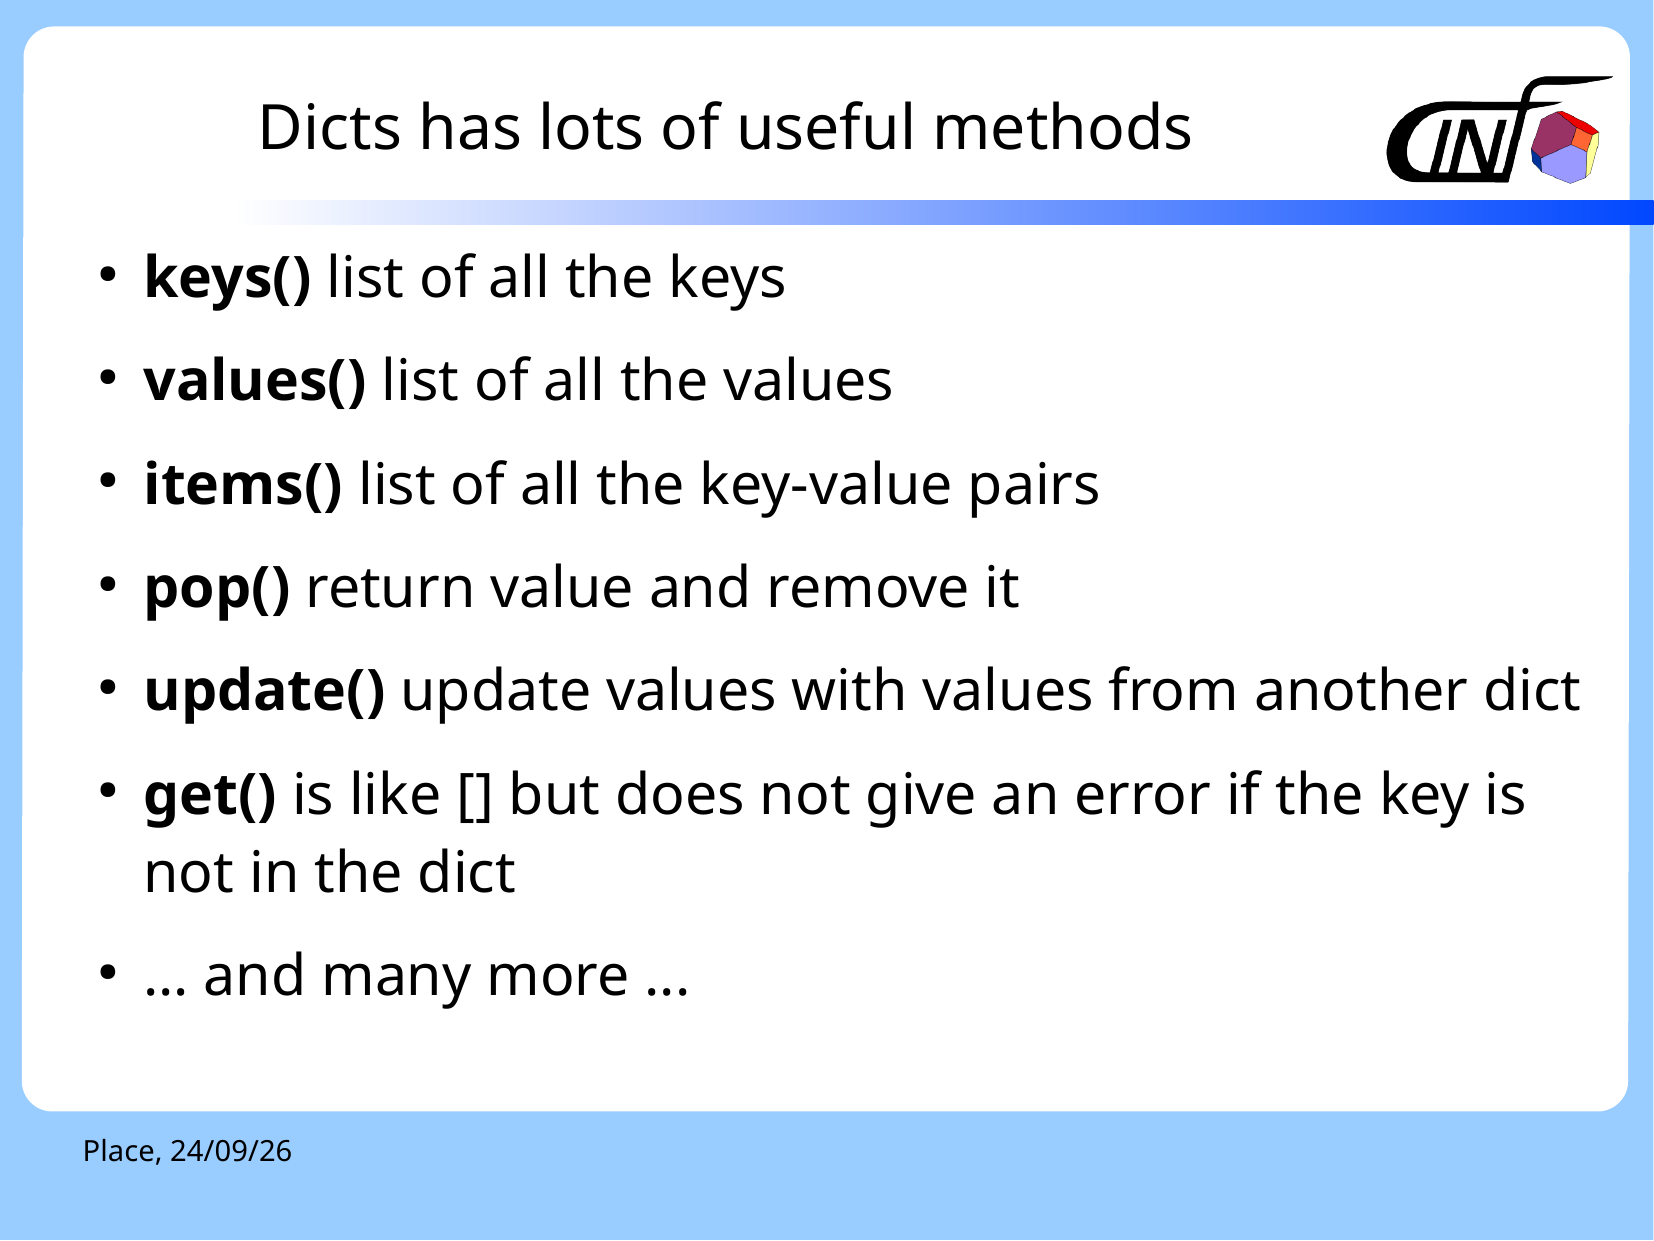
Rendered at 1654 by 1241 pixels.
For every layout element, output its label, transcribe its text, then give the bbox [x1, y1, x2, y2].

title Dicts has lots of useful methods [82, 49, 1371, 201]
list keys() list of all the keys values() list of all the values items() list of all the key-value pairs pop() return value and remove it update() update values with values from another dict get() is like [] but does not give an error if the key is not in the dict … and many more ... [82, 236, 1595, 1055]
table_header B [956, 201, 961, 224]
picture [1386, 76, 1613, 184]
